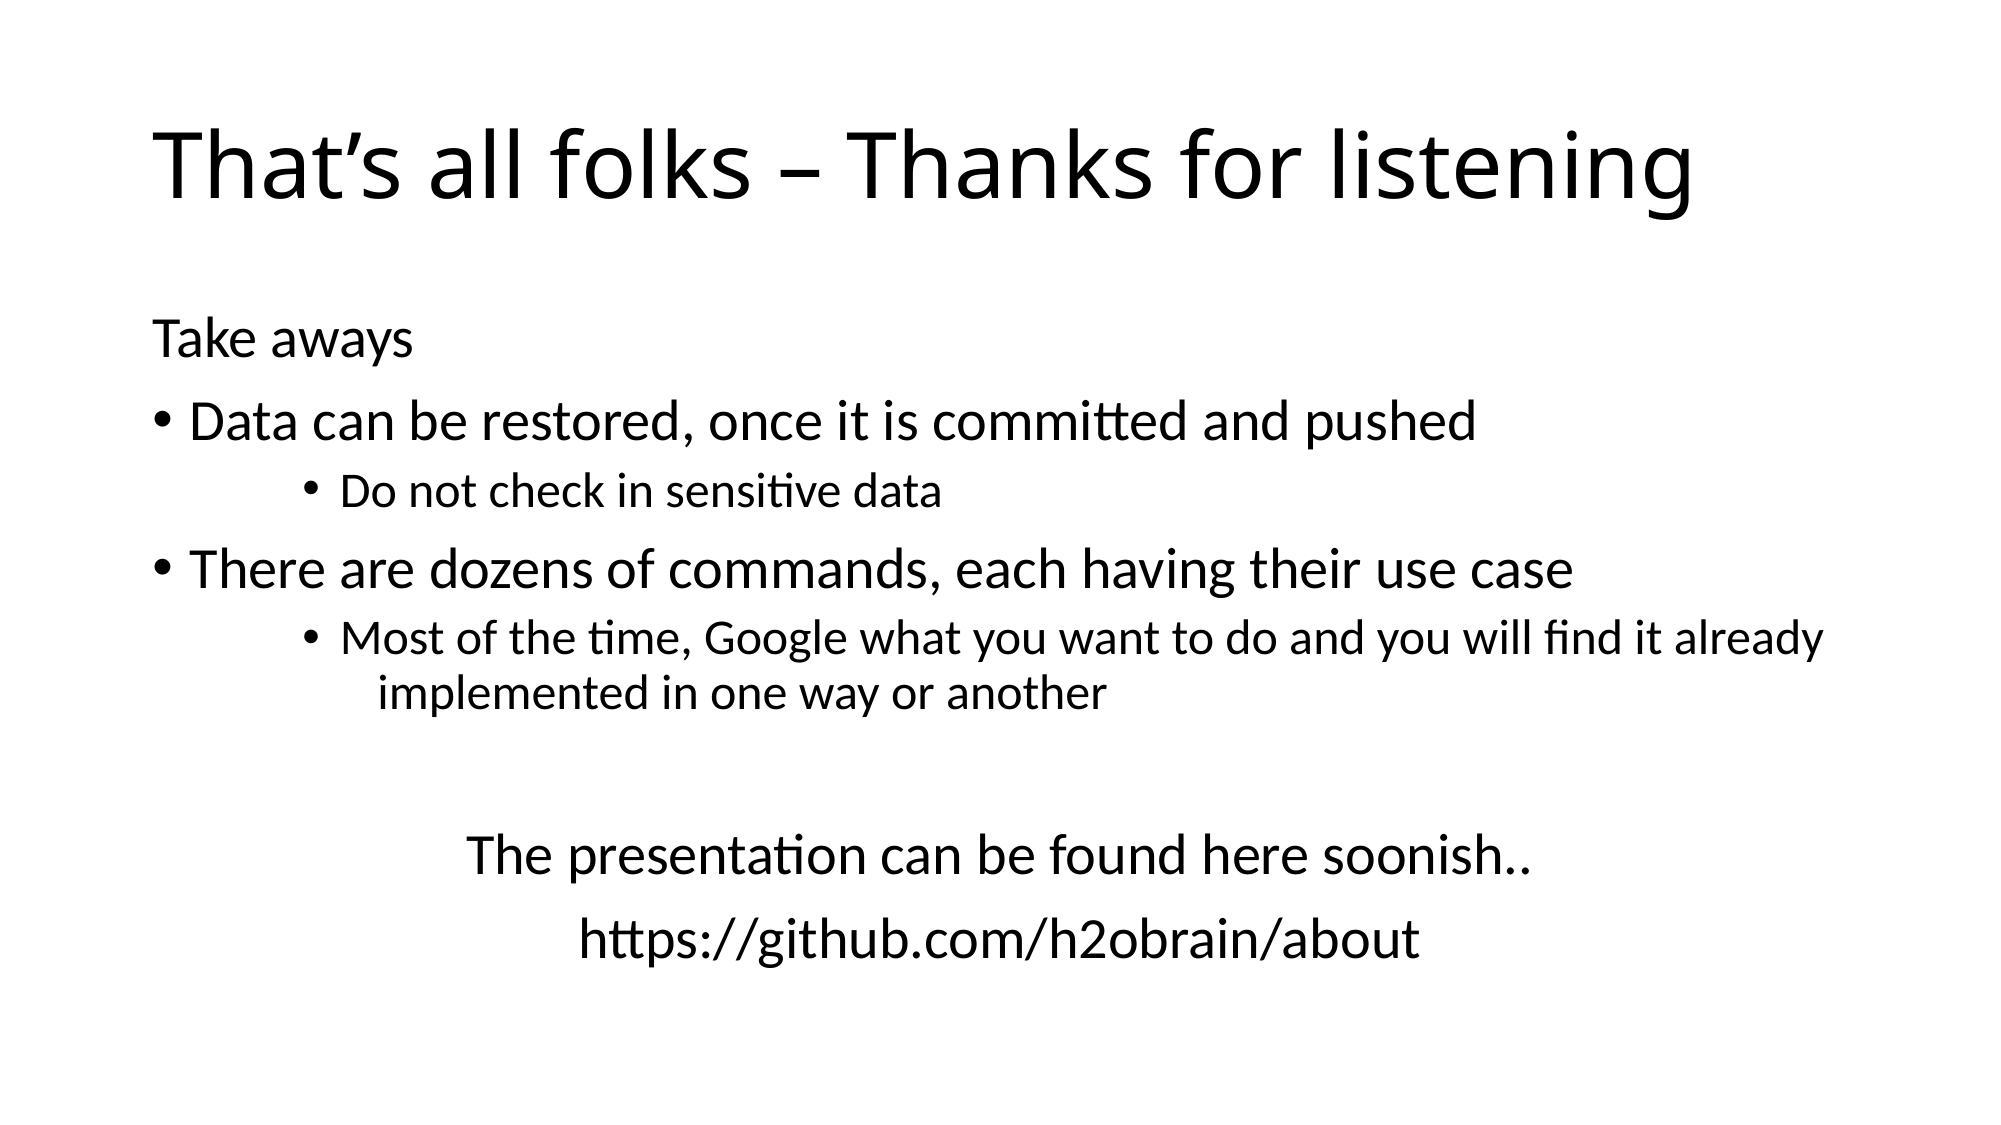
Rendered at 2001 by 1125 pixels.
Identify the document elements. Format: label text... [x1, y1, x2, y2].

list Take aways Data can be restored, once it is committed and pushed Do not check in sensitive data There are dozens of commands, each having their use case Most of the time, Google what you want to do and you will find it already implemented in one way or another The presentation can be found here soonish.. https://github.com/h2obrain/about [137, 299, 1863, 1014]
title That’s all folks – Thanks for listening [137, 59, 1863, 278]
